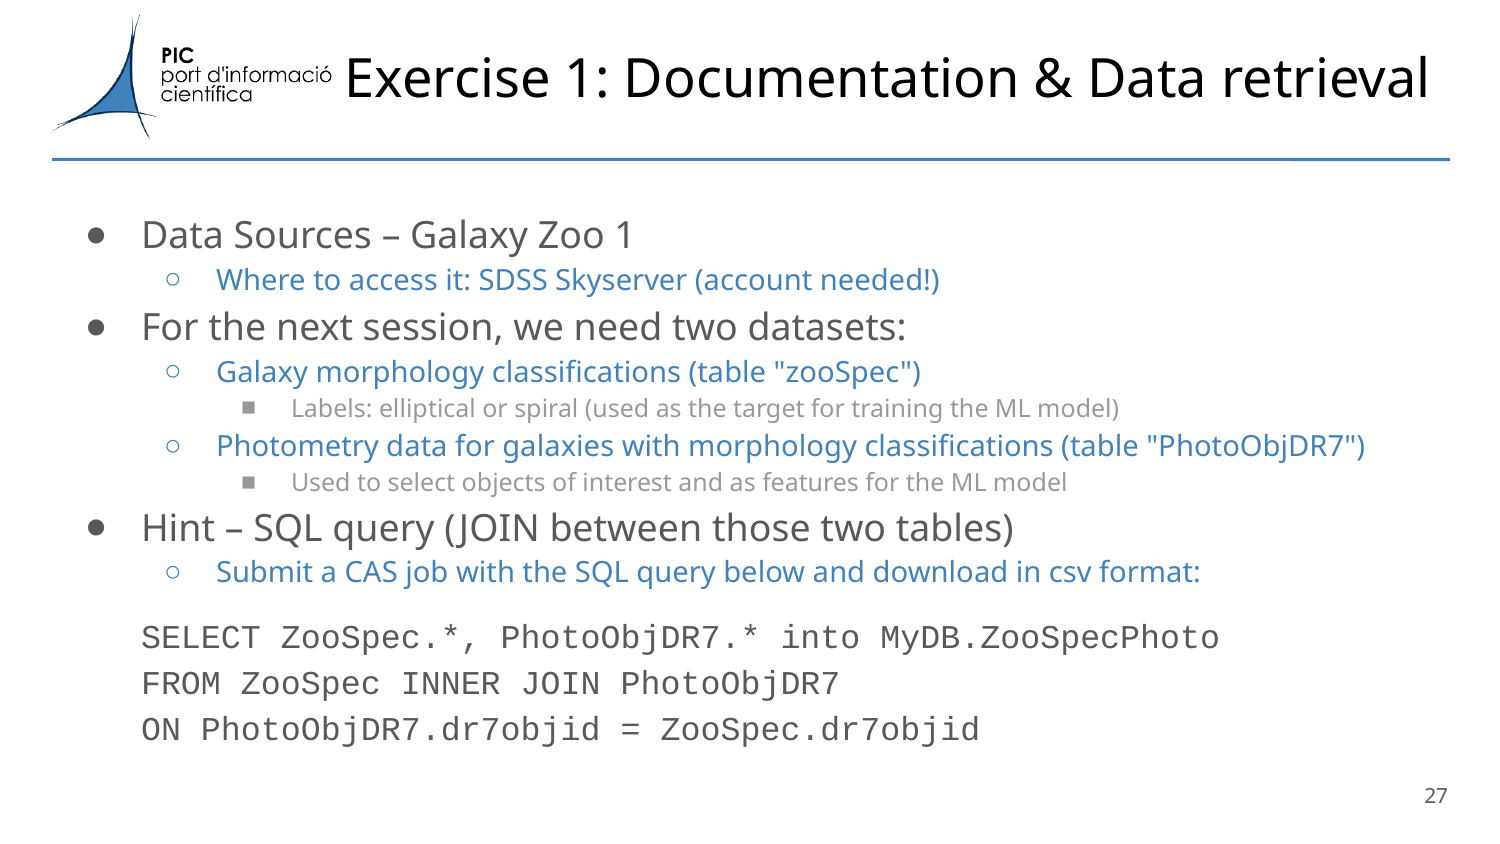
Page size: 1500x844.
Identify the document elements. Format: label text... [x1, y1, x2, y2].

list Data Sources – Galaxy Zoo 1 Where to access it: SDSS Skyserver (account needed!) For the next session, we need two datasets: Galaxy morphology classifications (table "zooSpec") Labels: elliptical or spiral (used as the target for training the ML model) Photometry data for galaxies with morphology classifications (table "PhotoObjDR7") Used to select objects of interest and as features for the ML model Hint – SQL query (JOIN between those two tables) Submit a CAS job with the SQL query below and download in csv format: SELECT ZooSpec.*, PhotoObjDR7.* into MyDB.ZooSpecPhoto FROM ZooSpec INNER JOIN PhotoObjDR7 ON PhotoObjDR7.dr7objid = ZooSpec.dr7objid [51, 189, 1449, 750]
title Exercise 1: Documentation & Data retrieval [327, 10, 1449, 141]
picture [50, 10, 327, 141]
slide_number 1 [1372, 764, 1463, 830]
